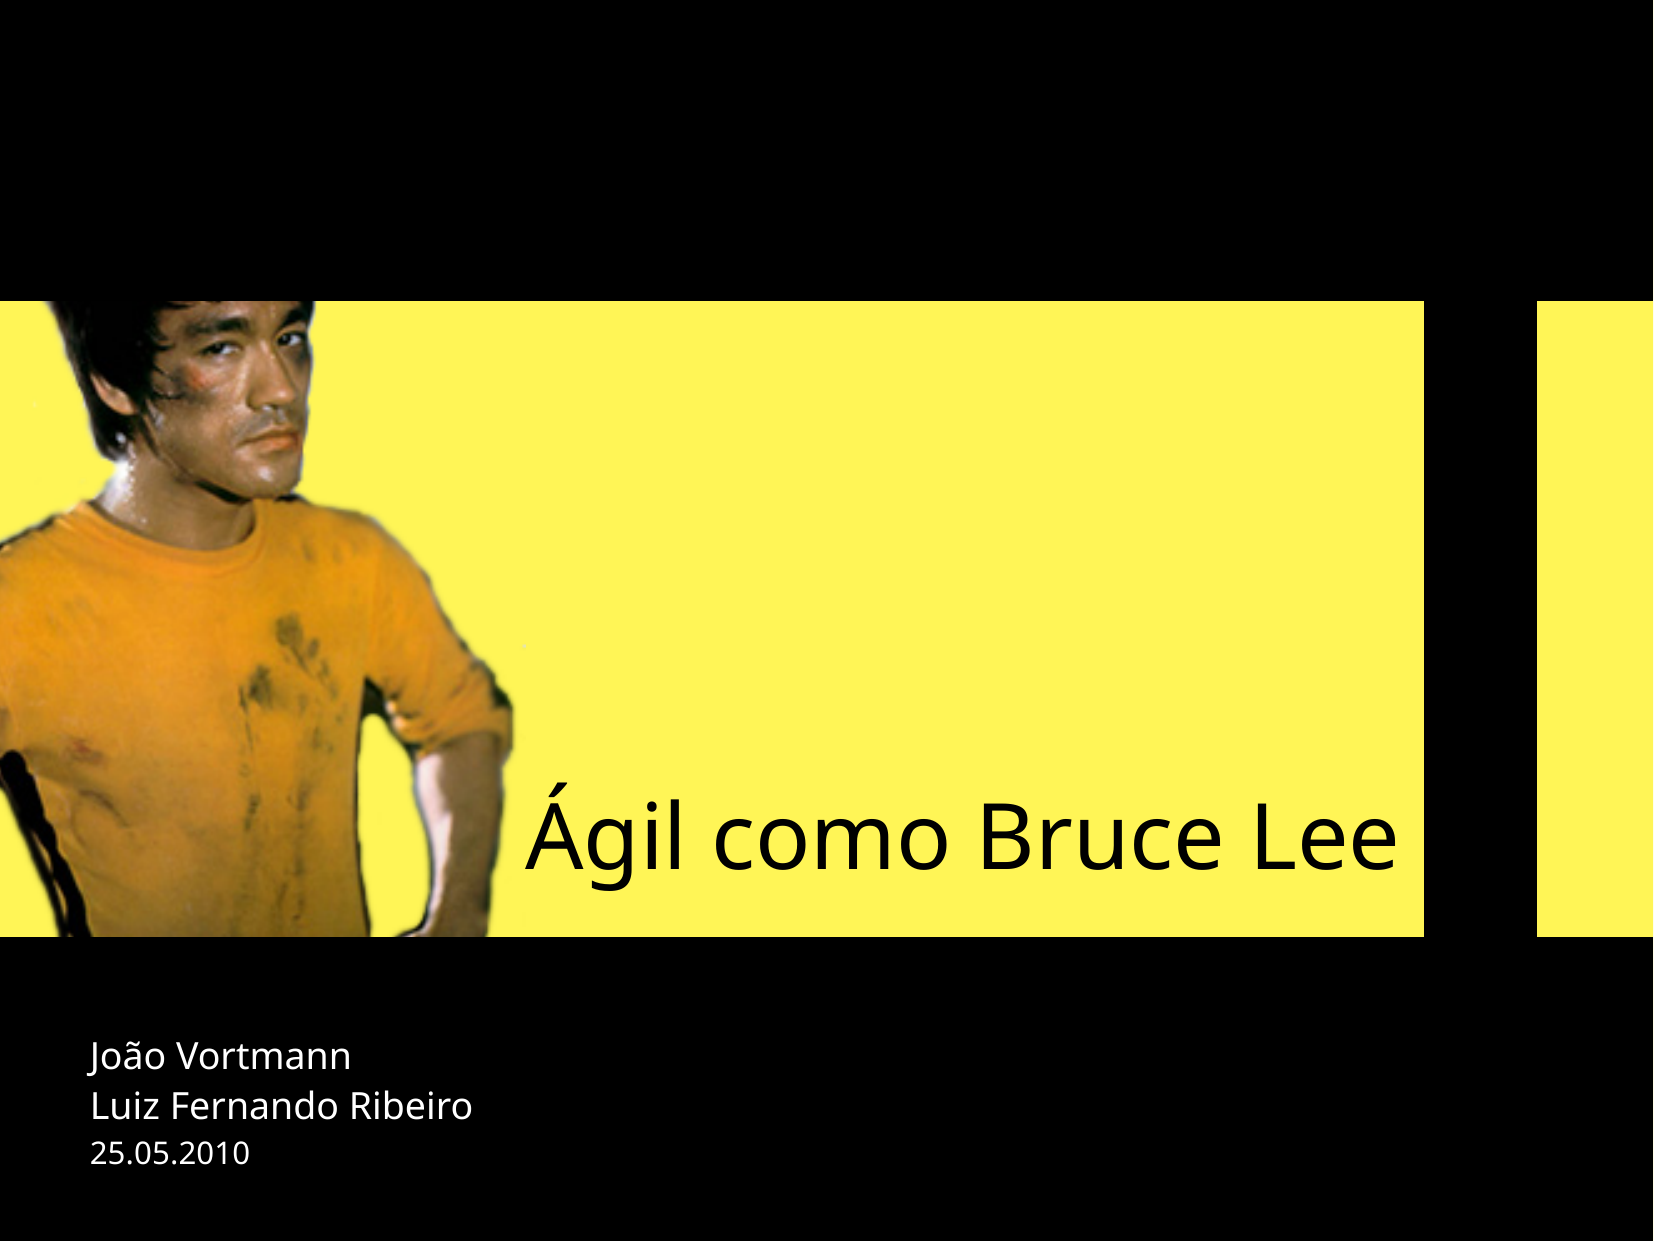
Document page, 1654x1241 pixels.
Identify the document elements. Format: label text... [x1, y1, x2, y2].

picture [0, 301, 1424, 937]
text_box [0, 0, 1653, 301]
title Ágil como Bruce Lee [525, 730, 1426, 937]
text_box João Vortmann Luiz Fernando Ribeiro 25.05.2010 [75, 1021, 751, 1156]
picture [1537, 0, 1654, 1241]
text_box [0, 937, 1653, 1241]
